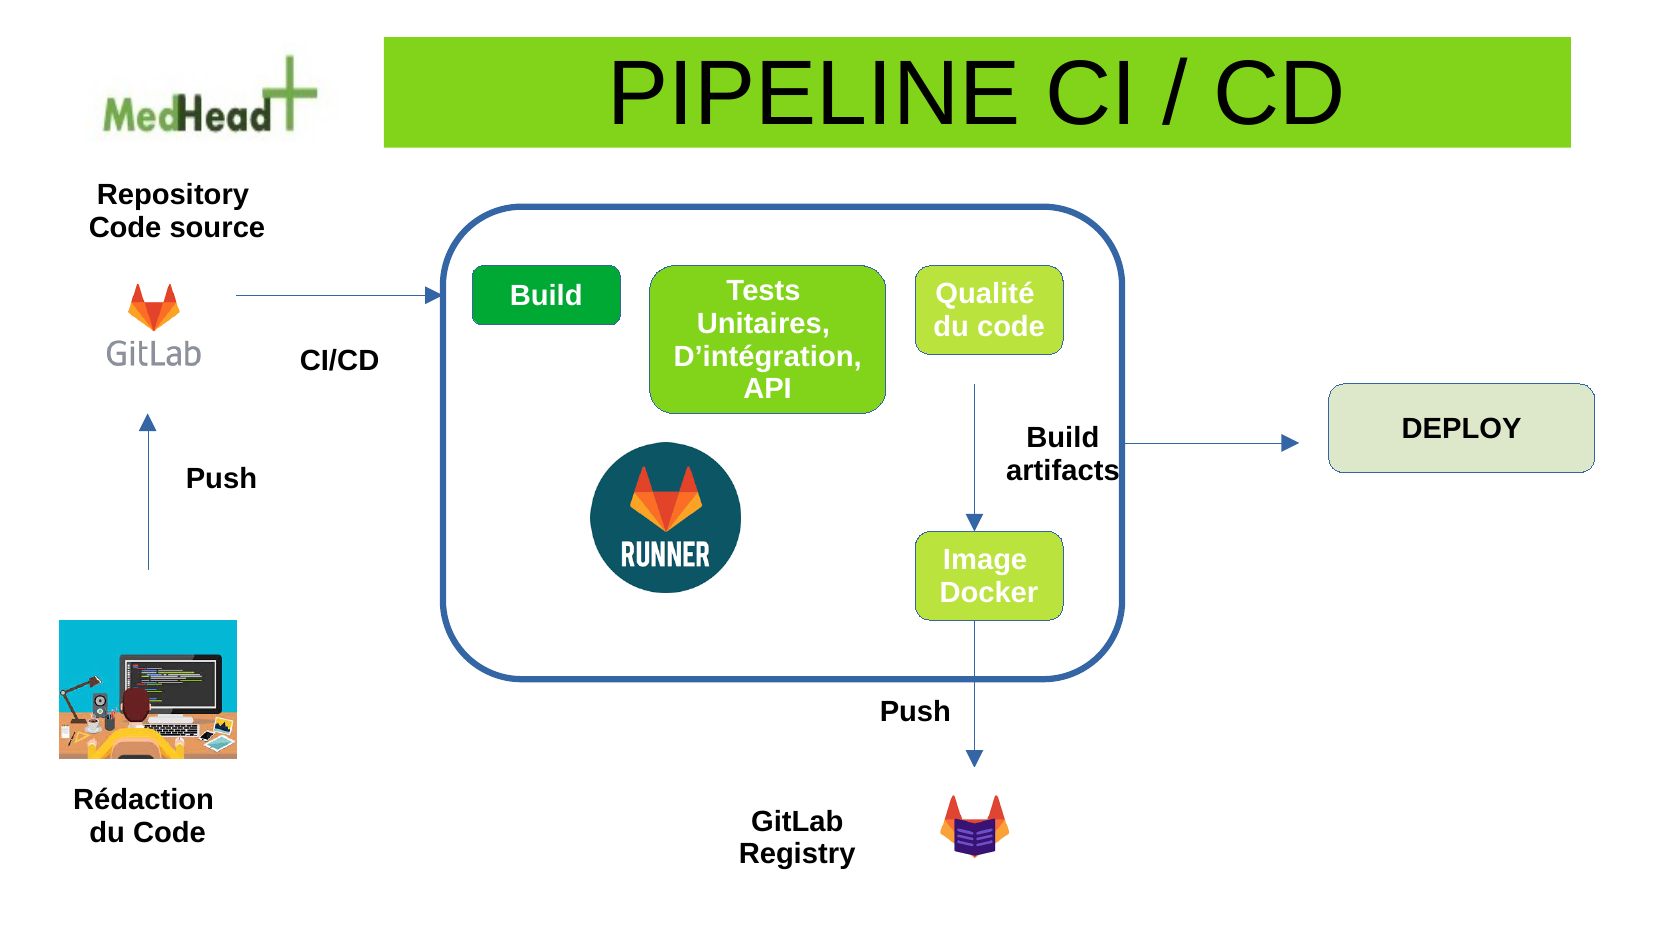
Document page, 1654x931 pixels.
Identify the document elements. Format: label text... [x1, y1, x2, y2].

text_box Build artifacts [974, 413, 1152, 494]
text_box Push [856, 687, 975, 739]
text_box [975, 494, 1123, 680]
text_box Qualité du code [915, 265, 1064, 355]
text_box Repository Code source [59, 170, 296, 251]
title PIPELINE CI / CD [383, 37, 1571, 148]
text_box DEPLOY [1328, 383, 1595, 473]
picture [88, 265, 219, 384]
picture [45, 37, 355, 156]
text_box Tests Unitaires, D’intégration, API [649, 265, 886, 414]
text_box Build [472, 265, 621, 325]
text_box CI/CD [265, 336, 414, 384]
picture [915, 767, 1034, 886]
picture [59, 620, 237, 759]
picture [590, 442, 741, 593]
text_box Rédaction du Code [29, 775, 266, 857]
text_box Image Docker [915, 531, 1064, 621]
text_box [442, 206, 1123, 680]
text_box Push [147, 454, 296, 502]
text_box GitLab Registry [708, 797, 886, 878]
